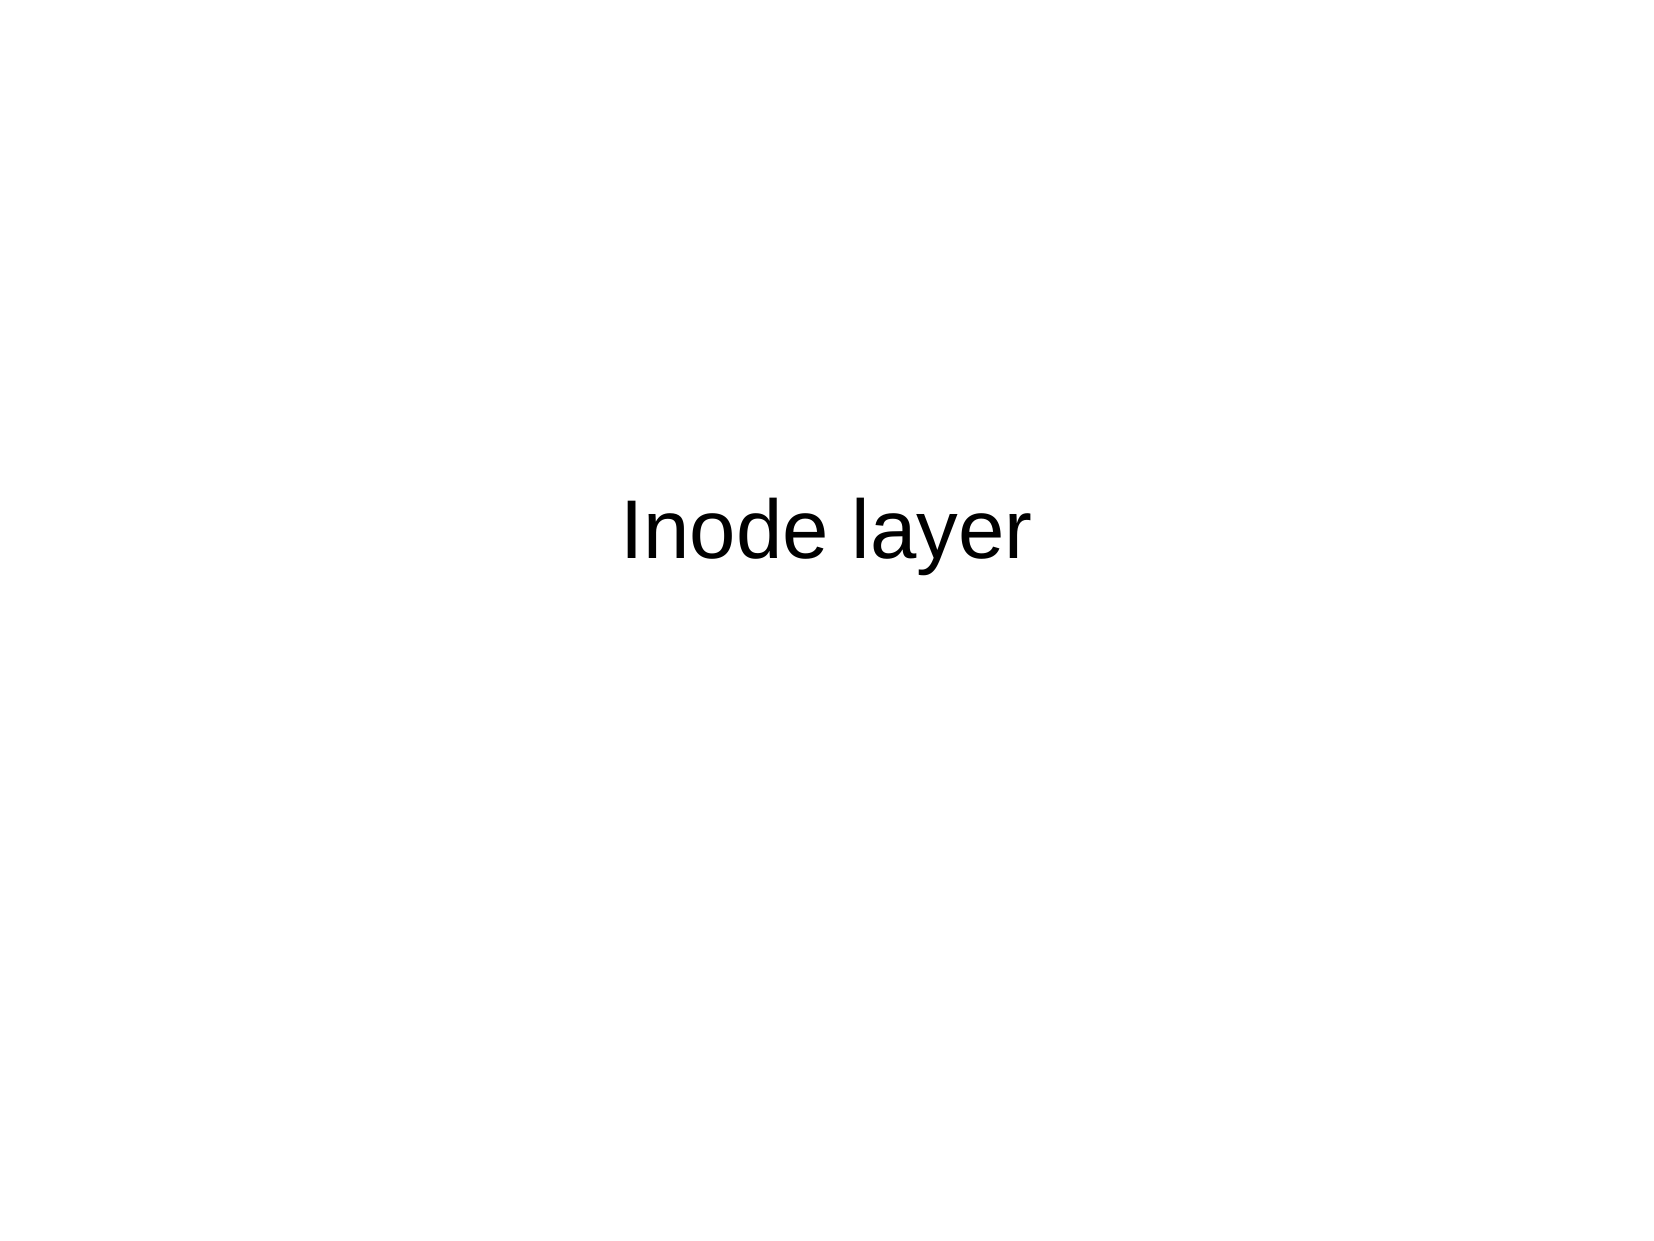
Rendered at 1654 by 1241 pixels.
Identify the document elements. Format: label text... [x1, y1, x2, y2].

subtitle Inode layer [82, 49, 1571, 1010]
